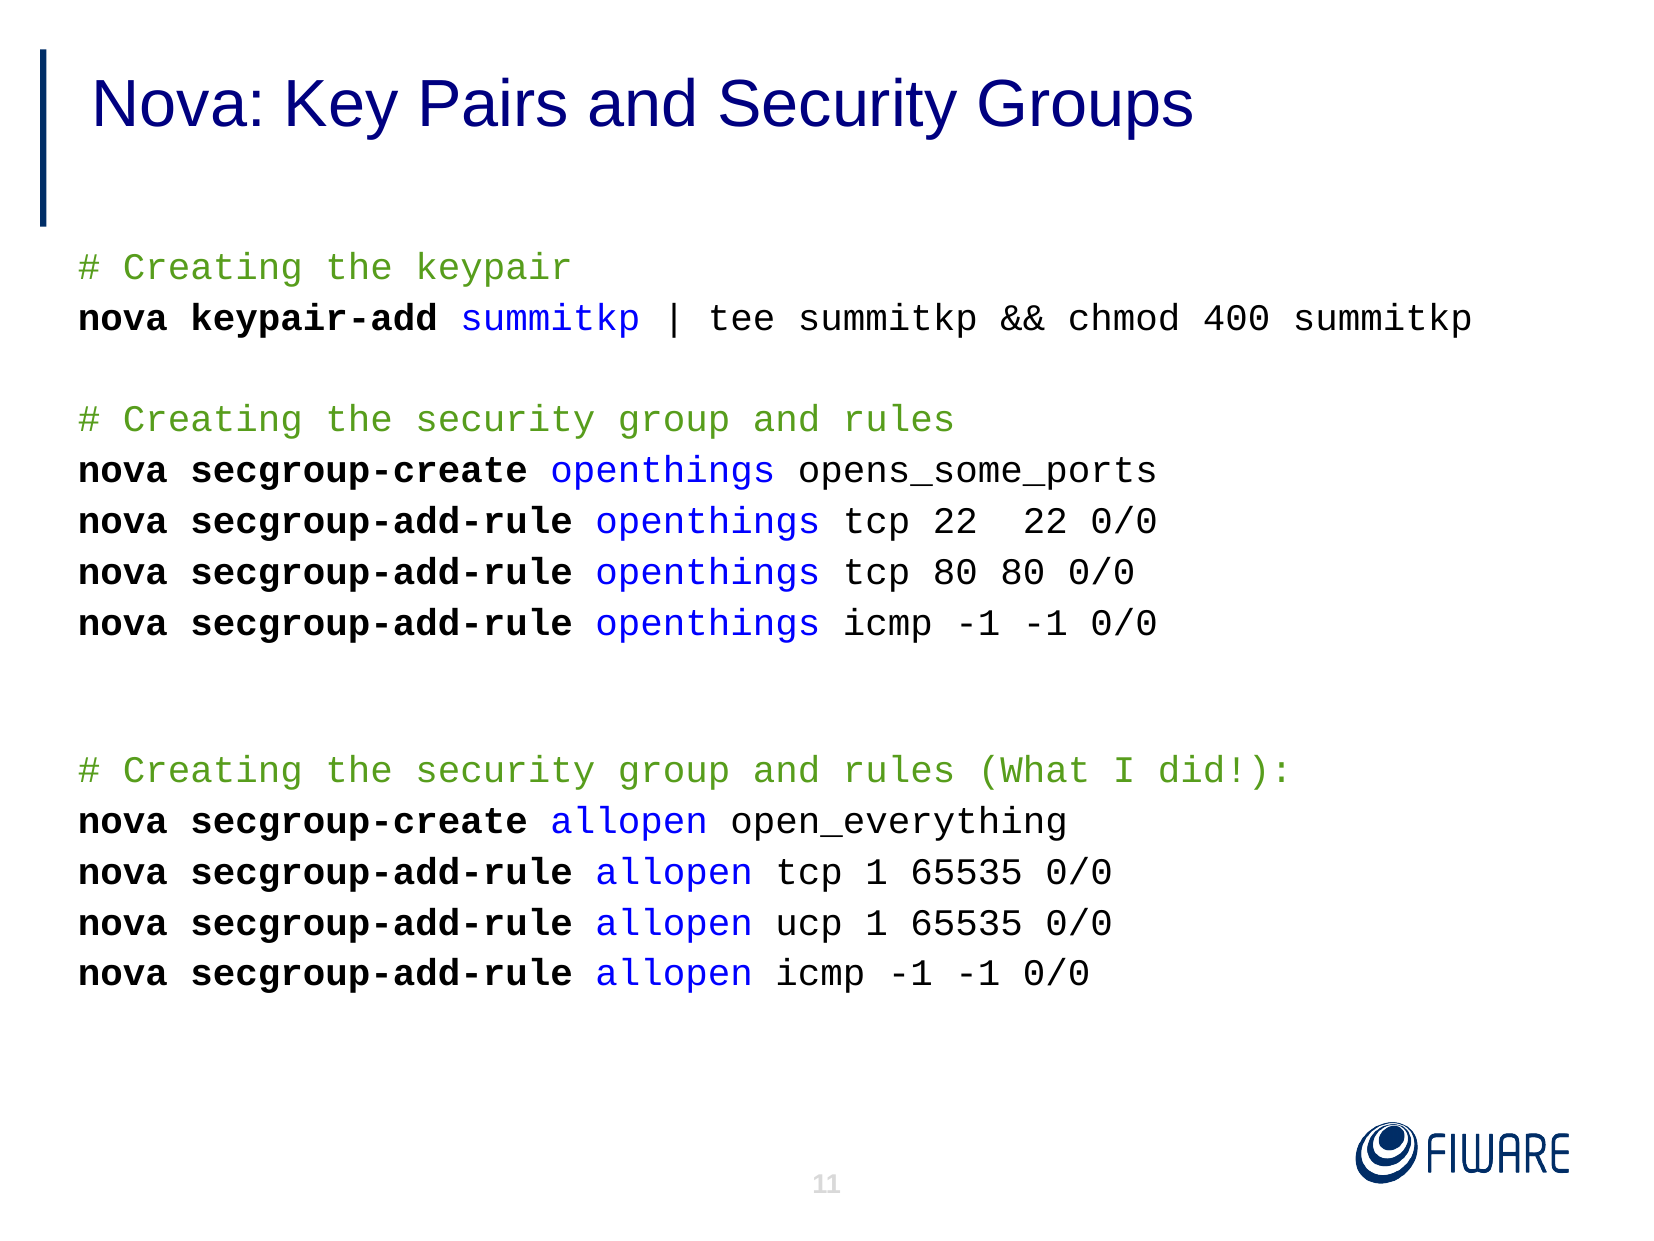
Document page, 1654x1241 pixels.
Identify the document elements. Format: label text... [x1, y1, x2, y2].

title Nova: Key Pairs and Security Groups [76, 51, 1408, 209]
picture [1351, 1116, 1575, 1188]
slide_number <number> [733, 1149, 921, 1216]
text_box # Creating the keypair nova keypair-add summitkp | tee summitkp && chmod 400 summitkp # Creating the security group and rules nova secgroup-create openthings opens_some_ports nova secgroup-add-rule openthings tcp 22 22 0/0 nova secgroup-add-rule openthings tcp 80 80 0/0 nova secgroup-add-rule openthings icmp -1 -1 0/0 # Creating the security group and rules (What I did!): nova secgroup-create allopen open_everything nova secgroup-add-rule allopen tcp 1 65535 0/0 nova secgroup-add-rule allopen ucp 1 65535 0/0 nova secgroup-add-rule allopen icmp -1 -1 0/0 [63, 234, 1573, 1001]
